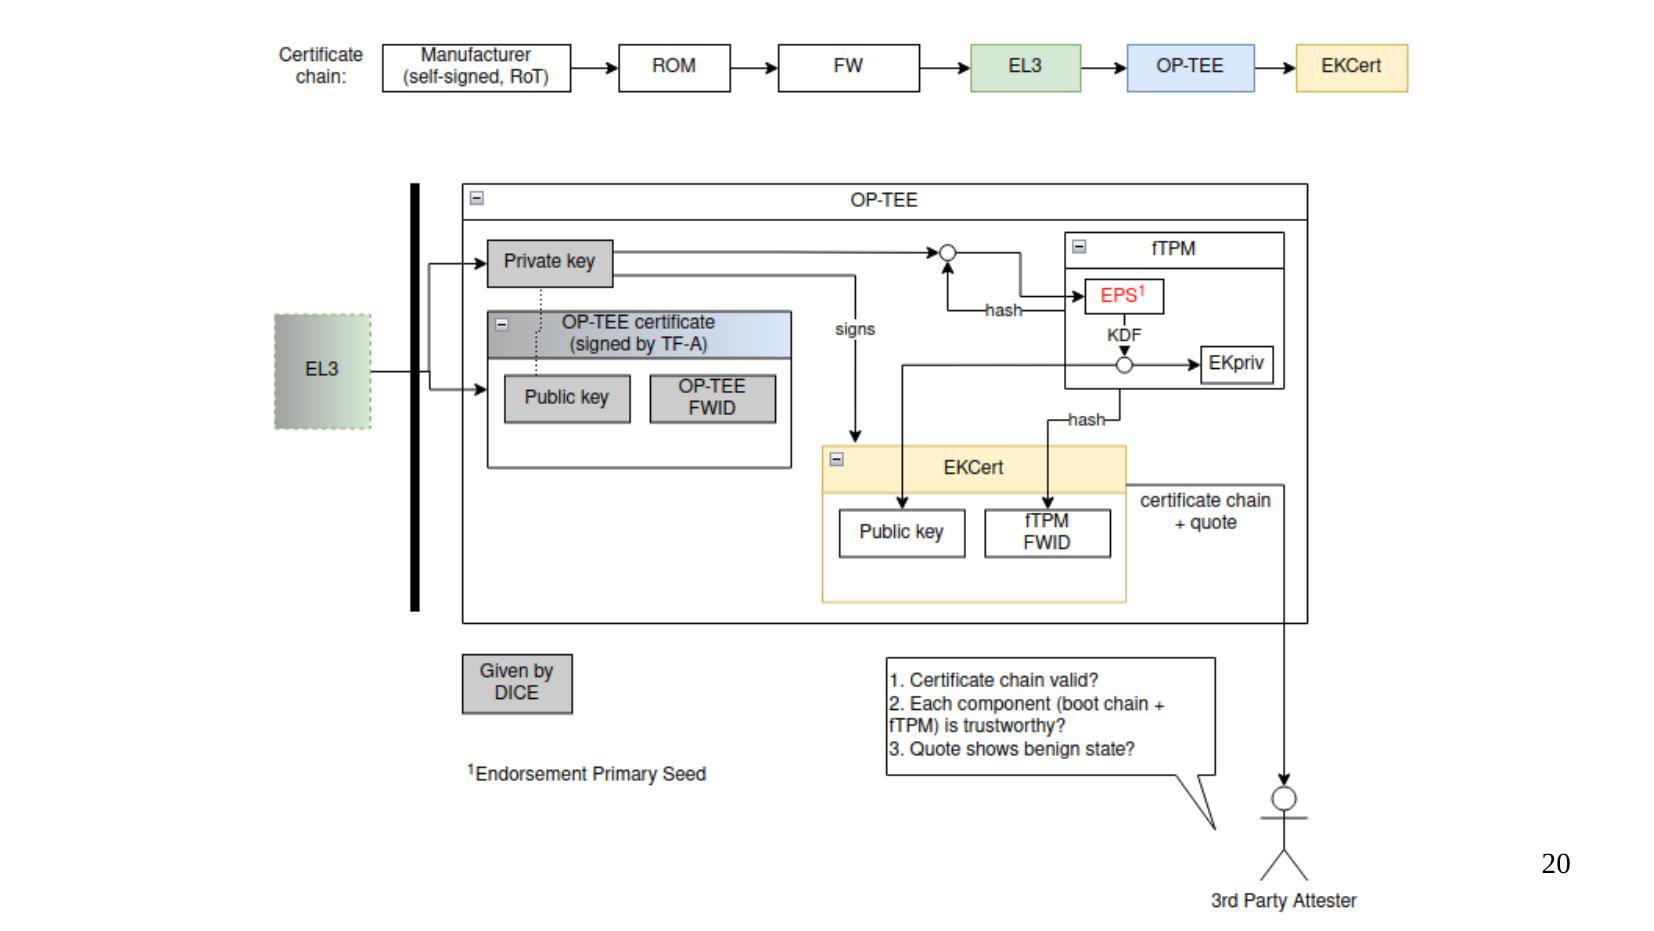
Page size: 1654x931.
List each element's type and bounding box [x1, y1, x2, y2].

picture [240, 13, 1426, 931]
